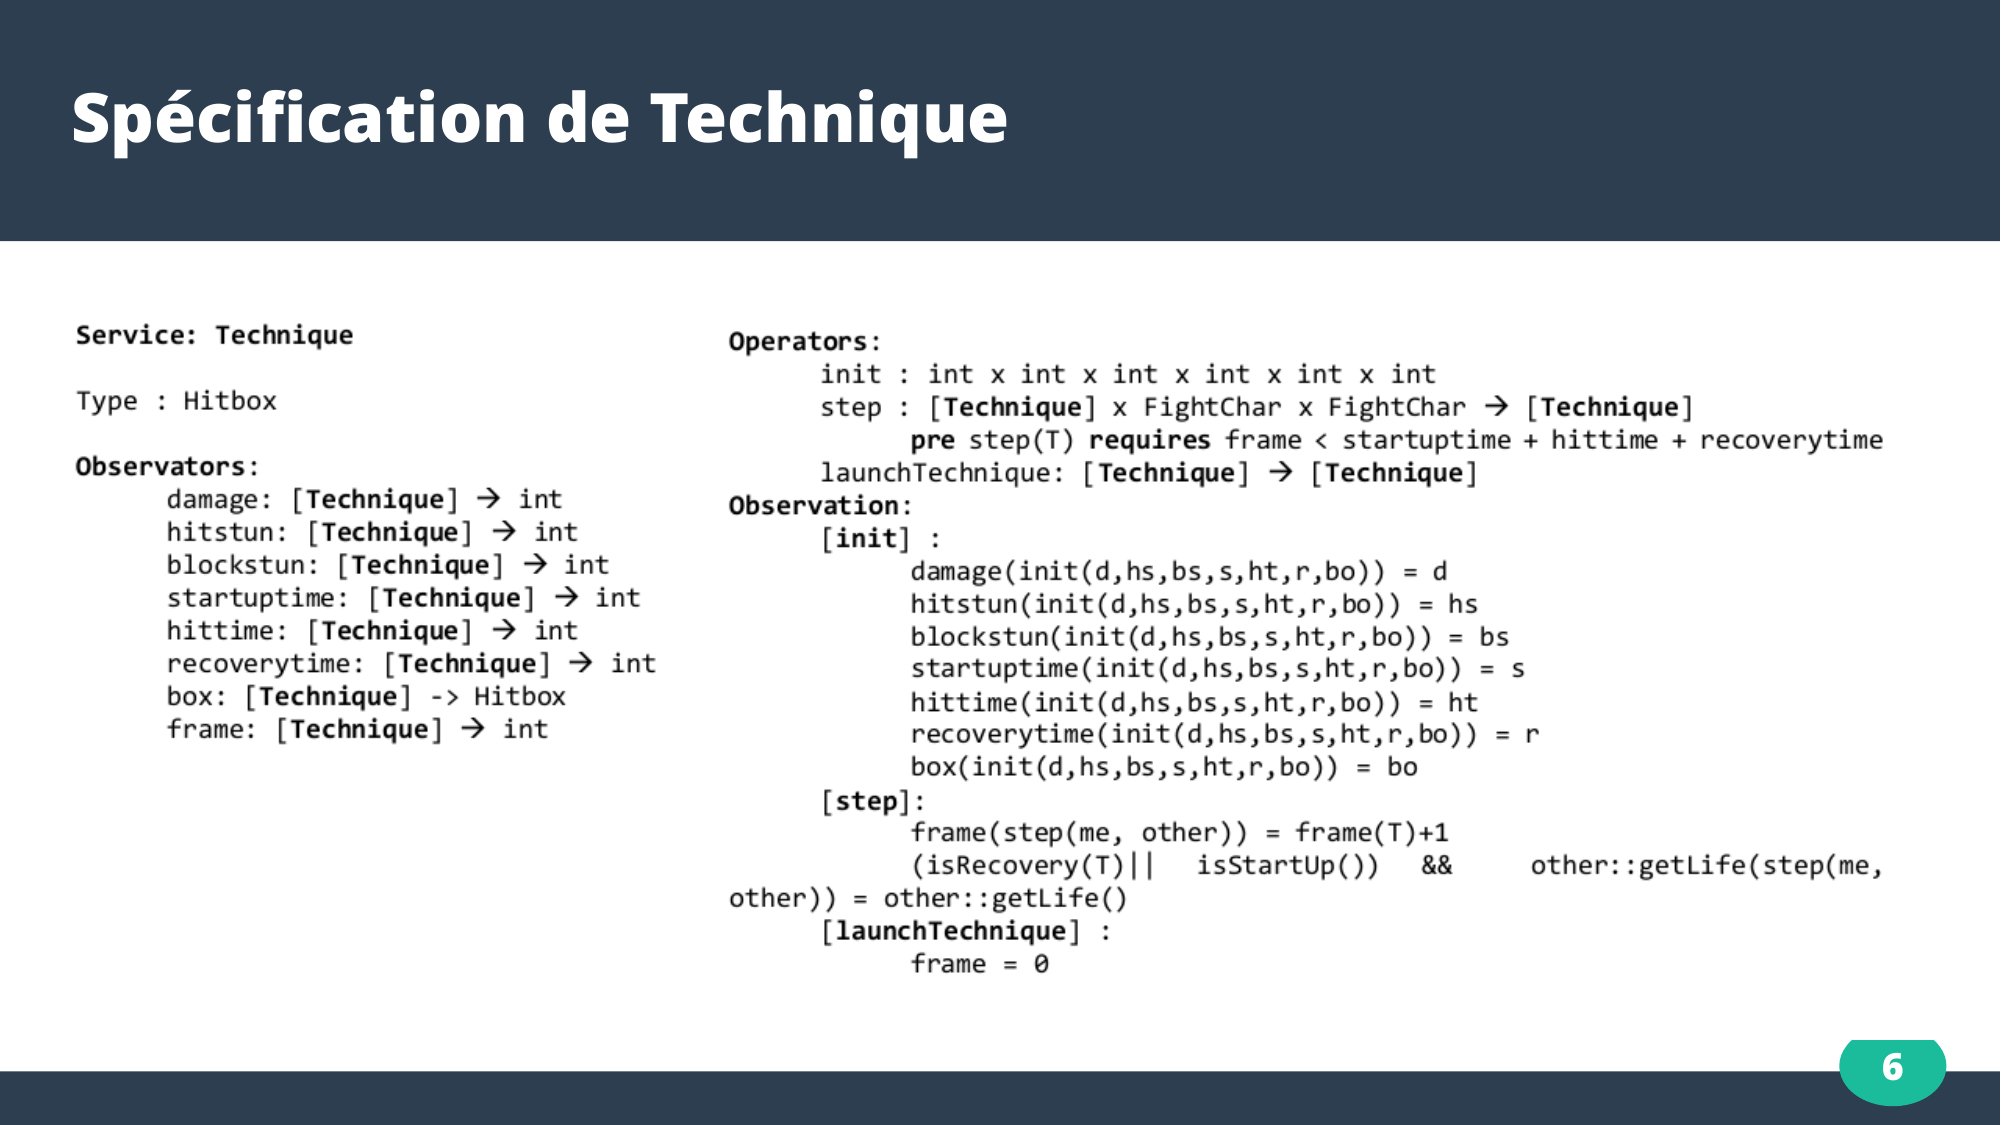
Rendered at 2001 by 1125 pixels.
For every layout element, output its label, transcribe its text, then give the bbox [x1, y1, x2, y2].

title Spécification de Technique [71, 44, 1929, 188]
picture [48, 316, 1961, 1040]
